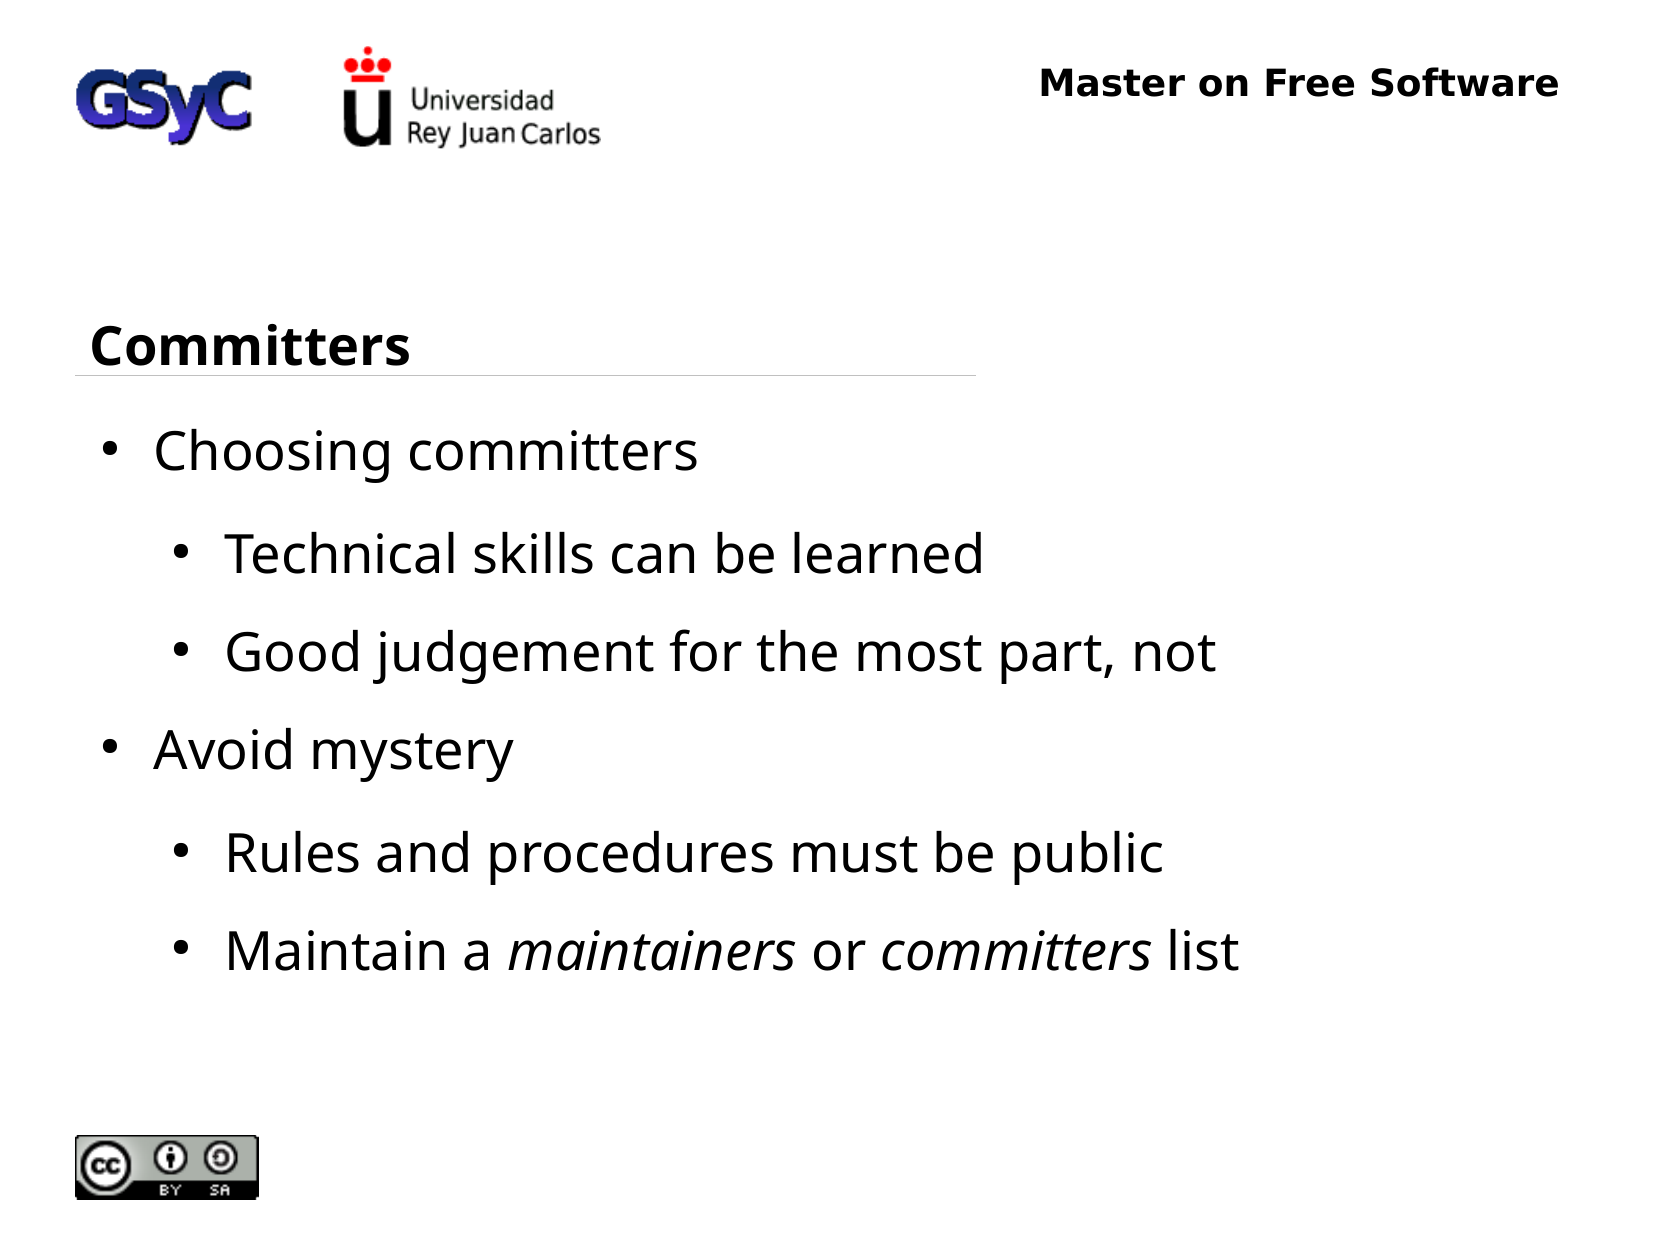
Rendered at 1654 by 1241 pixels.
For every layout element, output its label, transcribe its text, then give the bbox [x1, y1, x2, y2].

text_box Committers [75, 300, 1538, 381]
text_box [75, 412, 1576, 1163]
list Choosing committers Technical skills can be learned Good judgement for the most part, not Avoid mystery Rules and procedures must be public Maintain a maintainers or committers list [82, 412, 1571, 1109]
picture [75, 1163, 259, 1200]
picture [75, 46, 601, 150]
